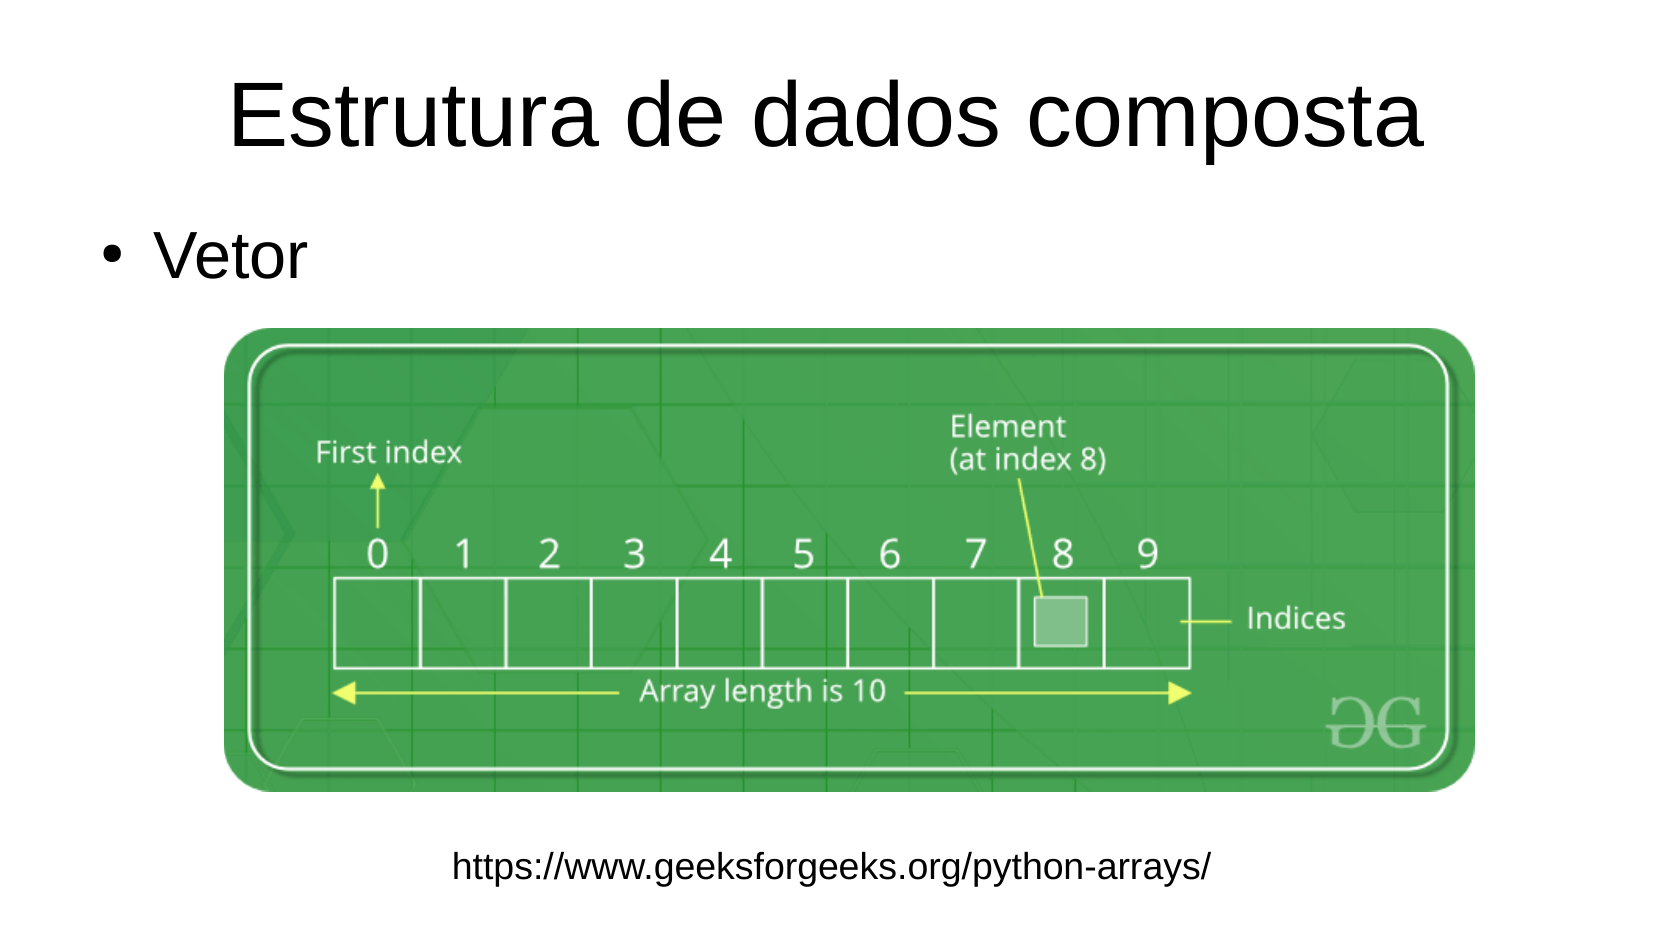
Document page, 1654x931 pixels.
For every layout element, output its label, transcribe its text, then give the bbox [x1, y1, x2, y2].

picture [224, 328, 1475, 792]
title Estrutura de dados composta [82, 37, 1571, 193]
list Vetor [82, 217, 1571, 758]
text_box https://www.geeksforgeeks.org/python-arrays/ [437, 838, 1595, 896]
